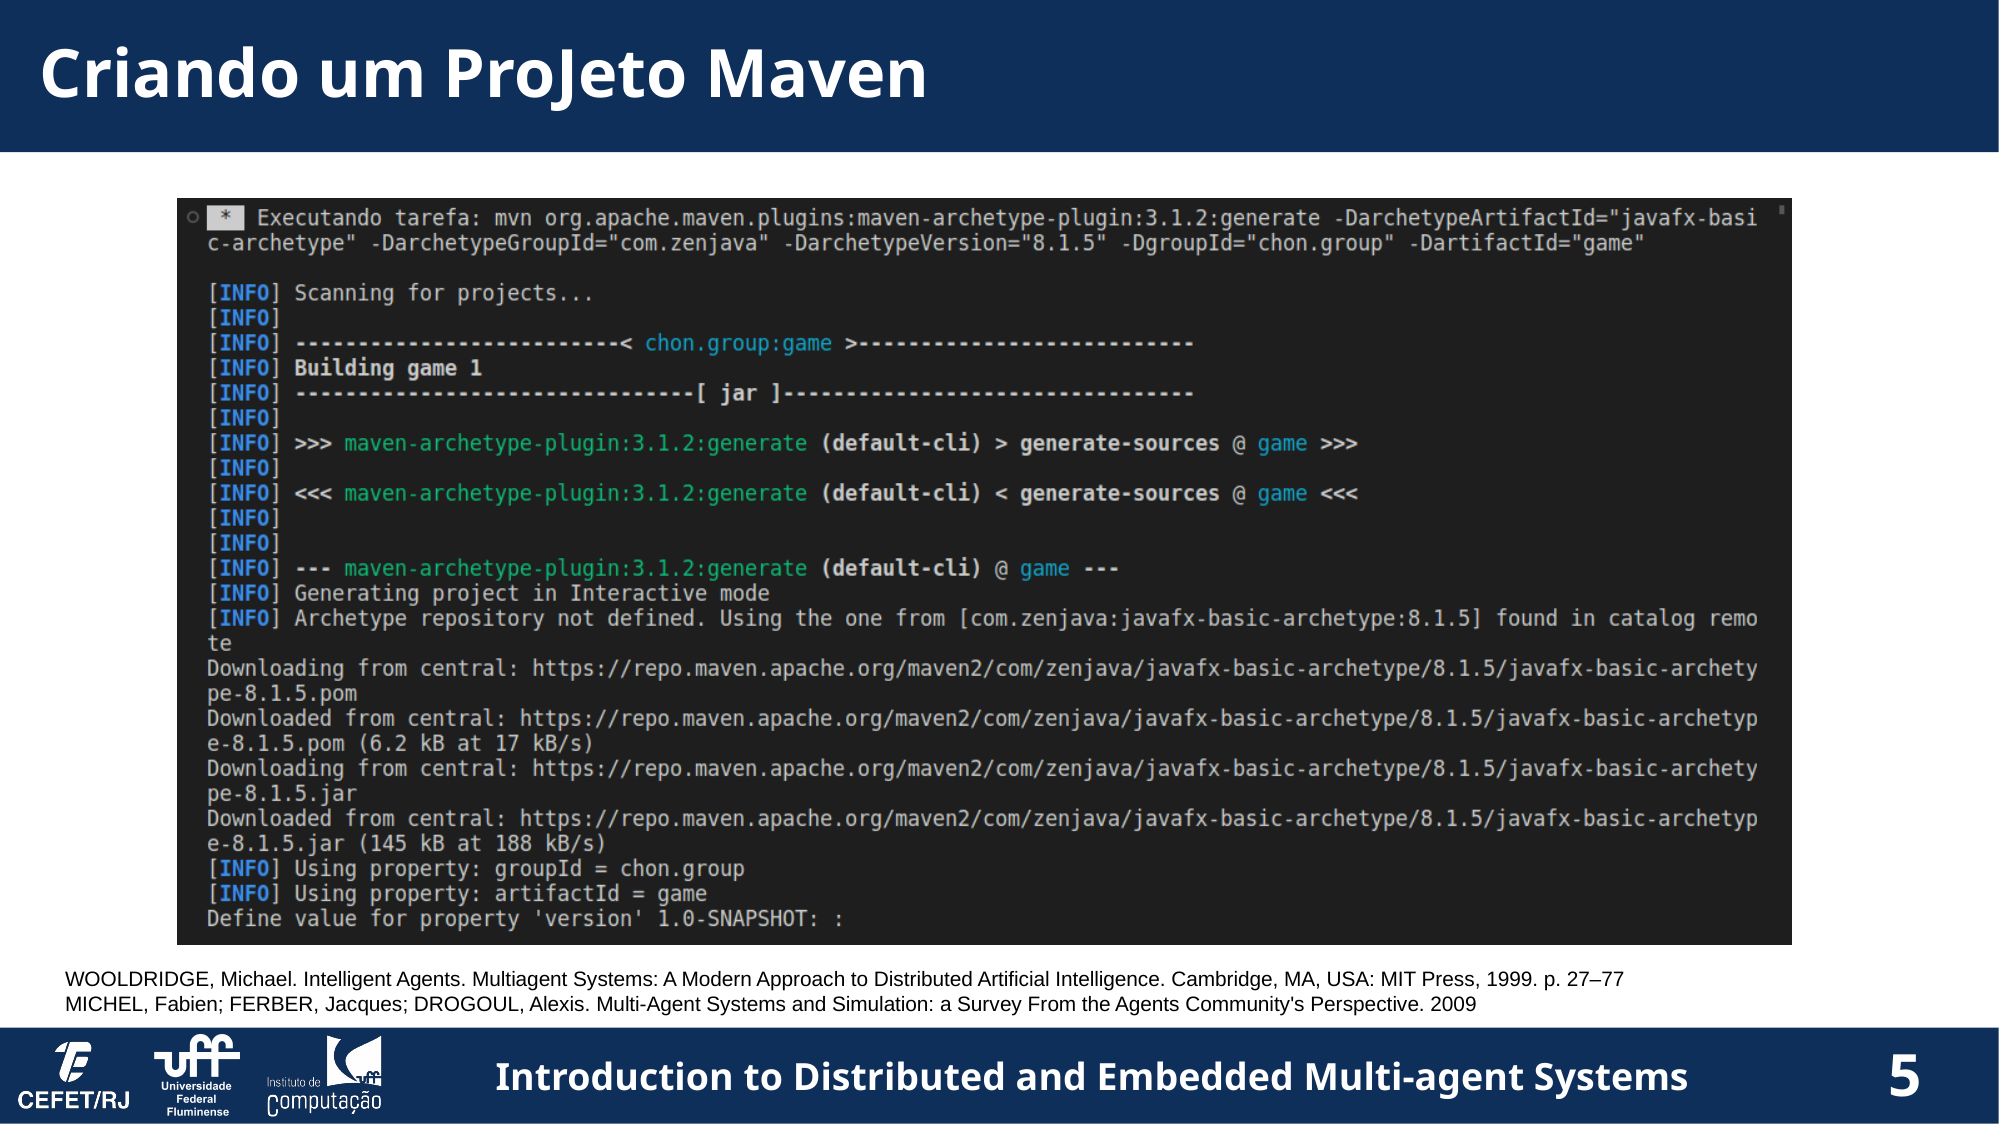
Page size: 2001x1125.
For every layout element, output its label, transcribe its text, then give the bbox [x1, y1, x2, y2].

picture [153, 1033, 241, 1121]
picture [18, 1021, 129, 1125]
text_box Criando um ProJeto Maven [25, 23, 1999, 119]
picture [265, 1033, 383, 1117]
picture [177, 198, 1792, 945]
text_box WOOLDRIDGE, Michael. Intelligent Agents. Multiagent Systems: A Modern Approach to Distributed Artificial Intelligence. Cambridge, MA, USA: MIT Press, 1999. p. 27–77 MICHEL, Fabien; FERBER, Jacques; DROGOUL, Alexis. Multi-Agent Systems and Simulation: a Survey From the Agents Community's Perspective. 2009 [50, 958, 1969, 1024]
